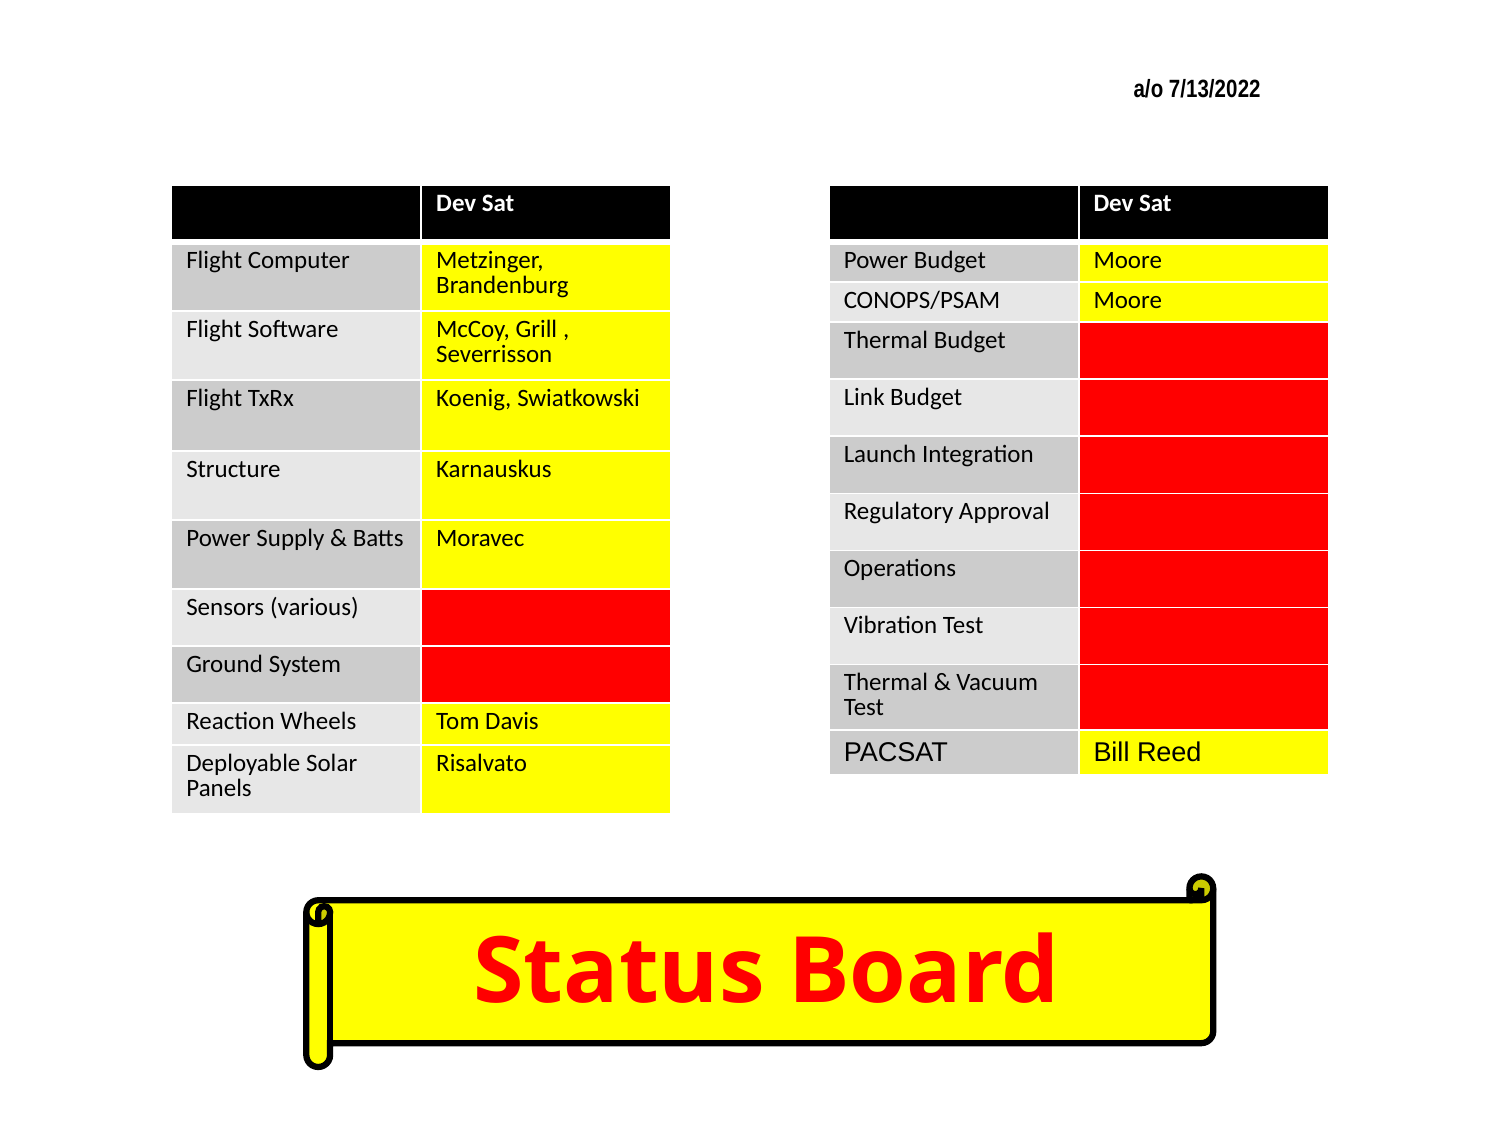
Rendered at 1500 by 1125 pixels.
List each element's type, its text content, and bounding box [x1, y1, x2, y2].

table_header Dev Sat [1080, 186, 1328, 239]
table_cell McCoy, Grill , Severrisson [422, 312, 670, 379]
table_cell Reaction Wheels [172, 704, 420, 744]
table_cell Bill Reed [1080, 731, 1328, 774]
table_cell Flight Software [172, 312, 420, 379]
table_cell Thermal Budget [830, 323, 1078, 378]
table_cell Power Budget [830, 245, 1078, 281]
table_cell PACSAT [830, 731, 1078, 774]
table_cell [1080, 380, 1328, 435]
table_cell [1080, 494, 1328, 550]
table_cell Metzinger, Brandenburg [422, 245, 670, 310]
table_cell [1080, 608, 1328, 664]
text_box a/o 7/13/2022 [1118, 65, 1308, 111]
table_cell [422, 647, 670, 702]
table_cell Risalvato [422, 746, 670, 813]
table_cell Sensors (various) [172, 590, 420, 645]
text_box [310, 876, 1214, 903]
table_header Dev Sat [422, 186, 670, 239]
table_header [830, 186, 1078, 239]
table_cell Vibration Test [830, 608, 1078, 664]
table_cell Flight TxRx [172, 381, 420, 450]
table_cell Operations [830, 551, 1078, 607]
table_cell Ground System [172, 647, 420, 702]
table_cell Deployable Solar Panels [172, 746, 420, 813]
table_cell [1080, 323, 1328, 378]
table_cell CONOPS/PSAM [830, 283, 1078, 321]
table_cell Tom Davis [422, 704, 670, 744]
table_cell Moore [1080, 245, 1328, 281]
table_cell [1080, 551, 1328, 607]
table_cell [422, 590, 670, 645]
table_cell Koenig, Swiatkowski [422, 381, 670, 450]
table_cell [1080, 665, 1328, 729]
text_box Status Board [260, 903, 1273, 1028]
table_cell Karnauskus [422, 452, 670, 519]
table_cell Flight Computer [172, 245, 420, 310]
table_cell Regulatory Approval [830, 494, 1078, 550]
table_cell Link Budget [830, 380, 1078, 435]
table_cell Thermal & Vacuum Test [830, 665, 1078, 729]
table_cell Launch Integration [830, 437, 1078, 493]
table_header [172, 186, 420, 239]
table_cell Moore [1080, 283, 1328, 321]
table_cell Moravec [422, 521, 670, 588]
table_cell Structure [172, 452, 420, 519]
text_box [306, 1028, 1214, 1068]
table_cell [1080, 437, 1328, 493]
table_cell Power Supply & Batts [172, 521, 420, 588]
